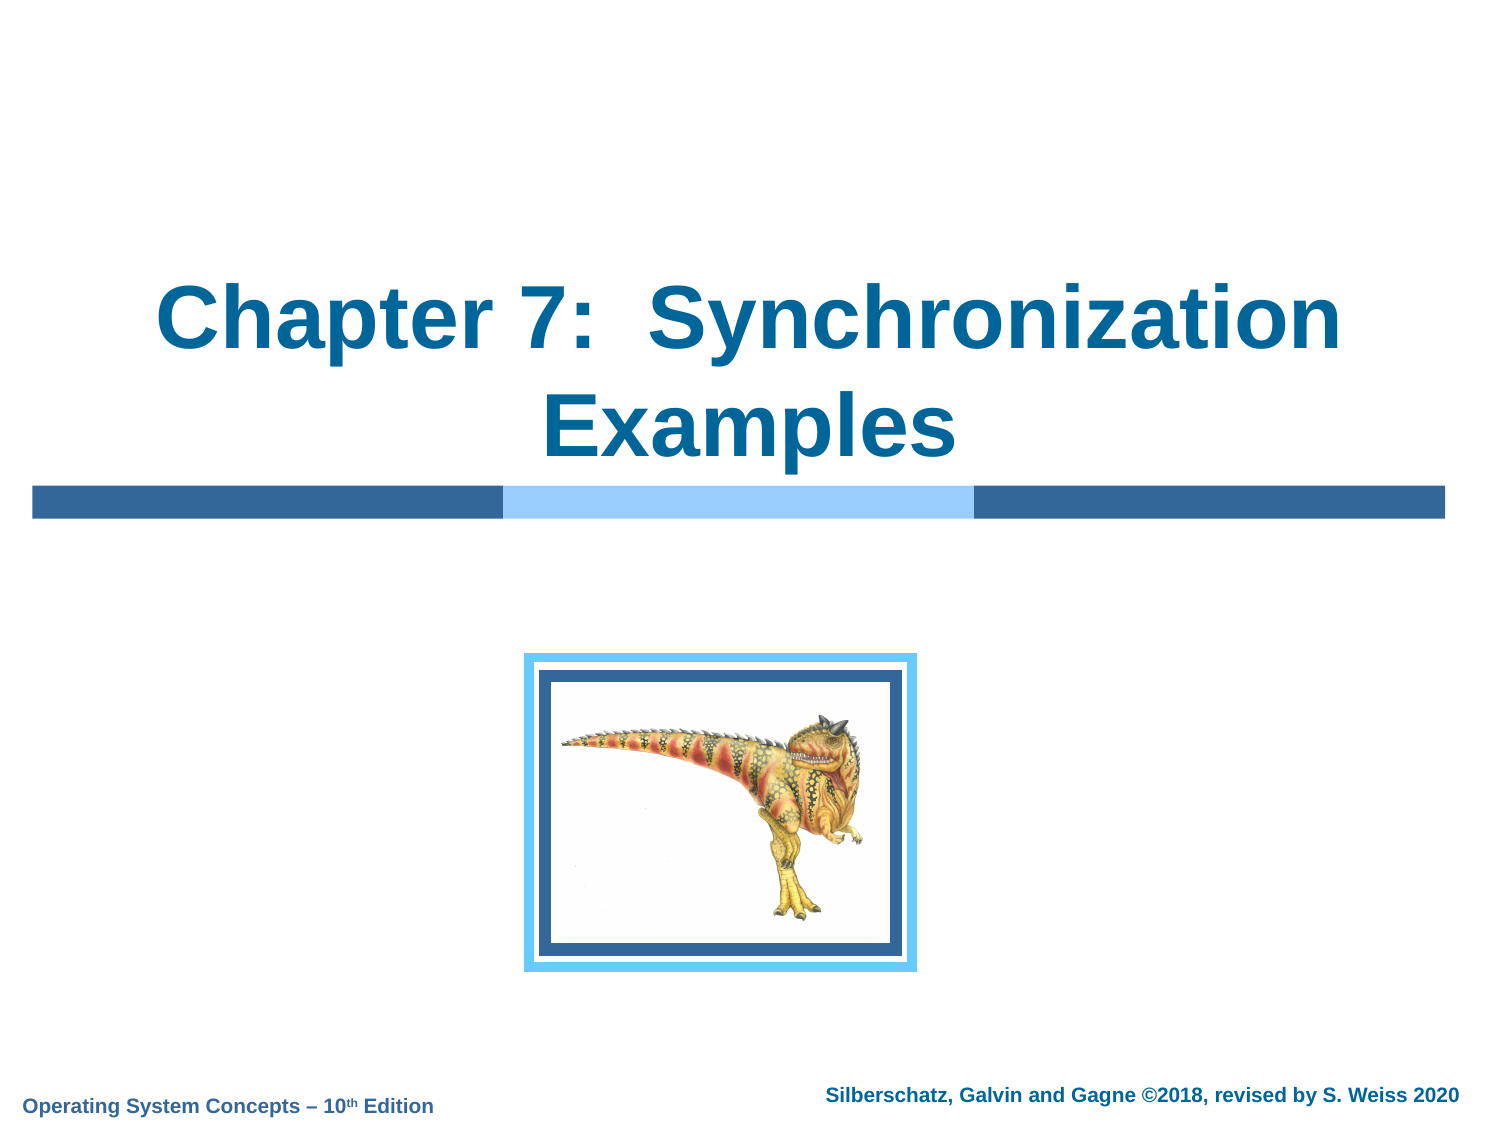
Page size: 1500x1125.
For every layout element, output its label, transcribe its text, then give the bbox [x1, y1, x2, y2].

title Chapter 7: Synchronization Examples [112, 132, 1388, 482]
picture [551, 682, 890, 943]
